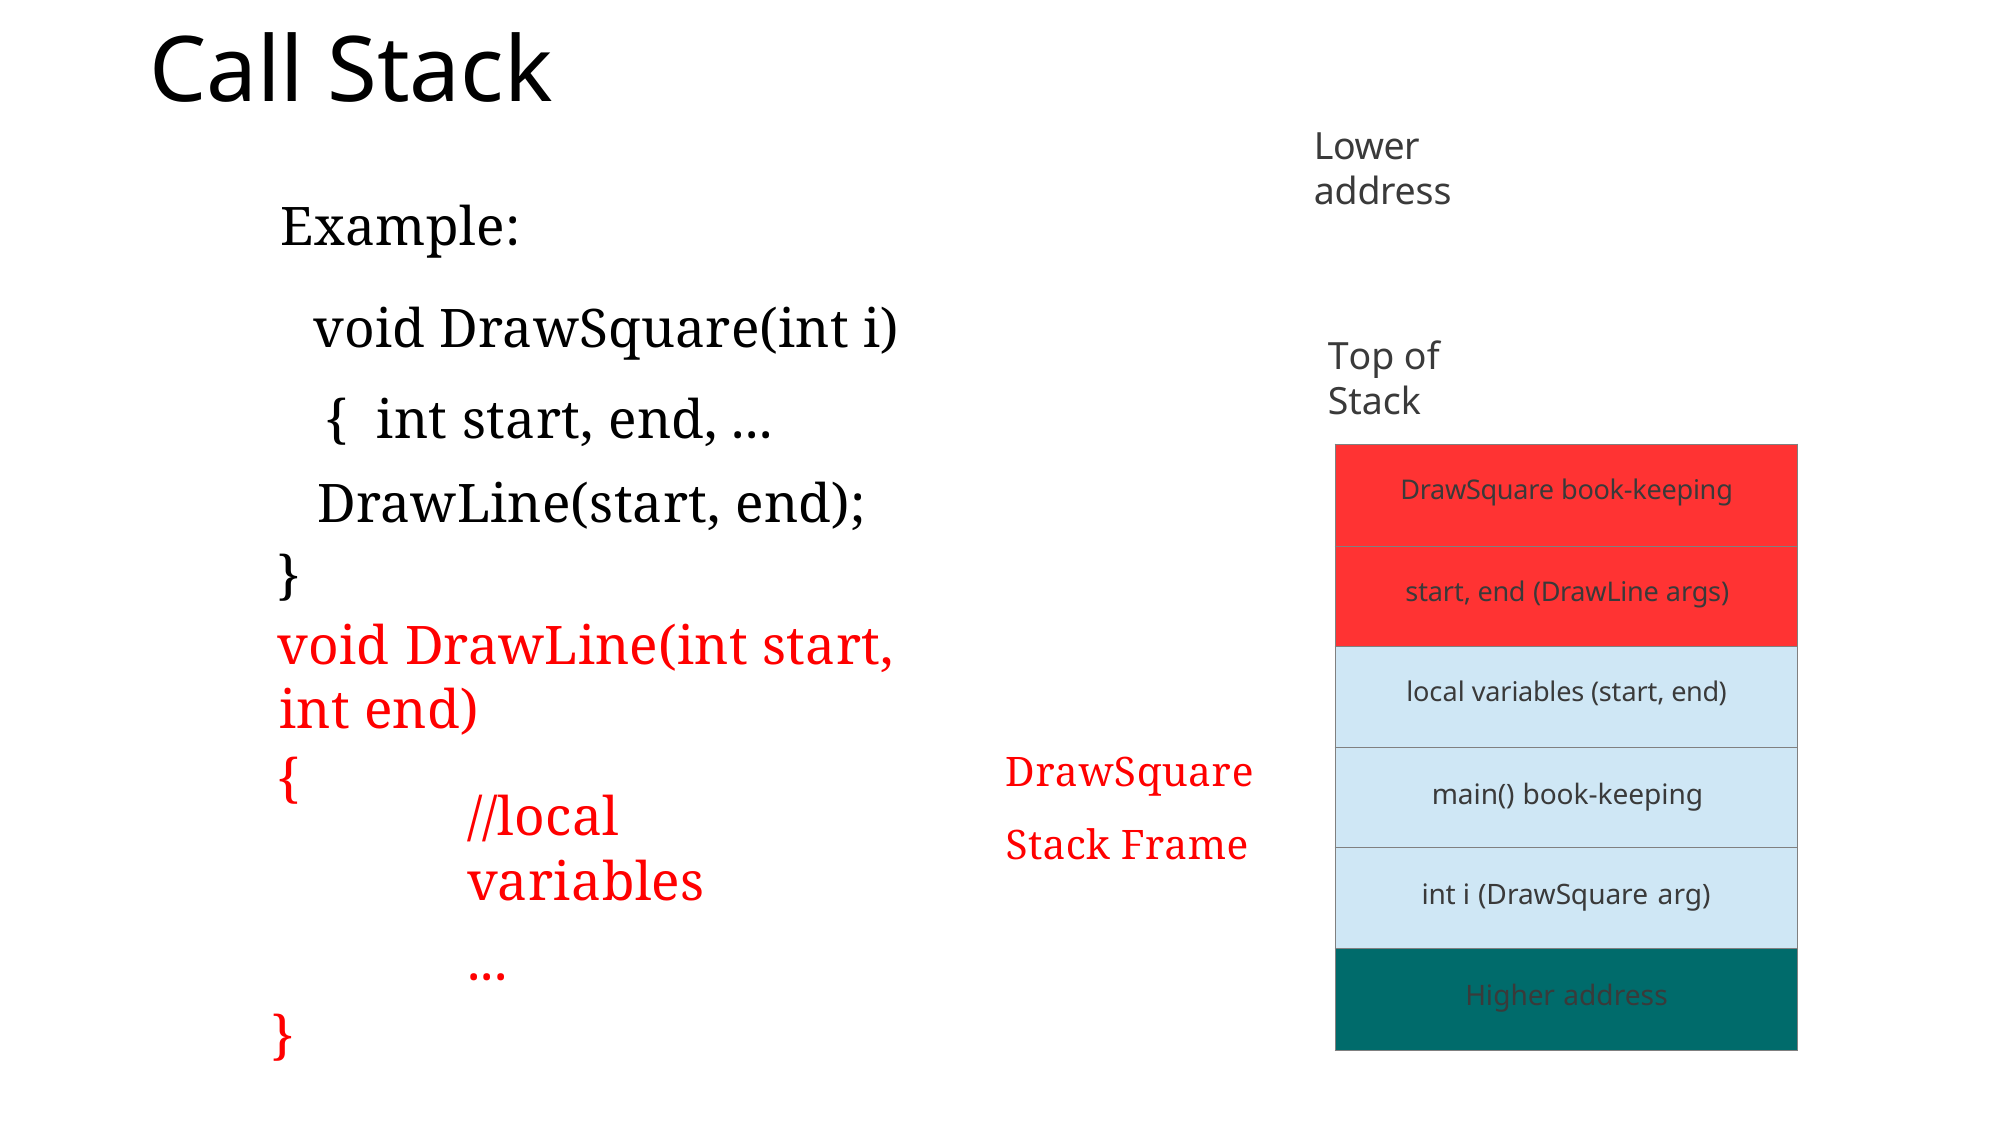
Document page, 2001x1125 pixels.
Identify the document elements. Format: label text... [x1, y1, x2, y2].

text_box //local variables ... [465, 779, 790, 992]
text_box DrawSquare Stack Frame [1003, 721, 1320, 868]
text_box Lower address [1311, 120, 1560, 213]
text_box Example: void DrawSquare(int i){ int start, end, ... DrawLine(start, end); } void DrawLine(int start, int end) { [277, 153, 1153, 809]
table_cell local variables (start, end) [1336, 647, 1797, 747]
title Call Stack [147, 8, 766, 150]
text_box Top of Stack [1325, 329, 1531, 423]
table_cell main() book-keeping [1336, 748, 1797, 847]
table_cell Higher address [1336, 949, 1797, 1050]
table_cell start, end (DrawLine args) [1336, 547, 1797, 646]
table_header DrawSquare book-keeping [1336, 445, 1797, 546]
text_box } [269, 998, 301, 1065]
table_cell int i (DrawSquare arg) [1336, 848, 1797, 948]
